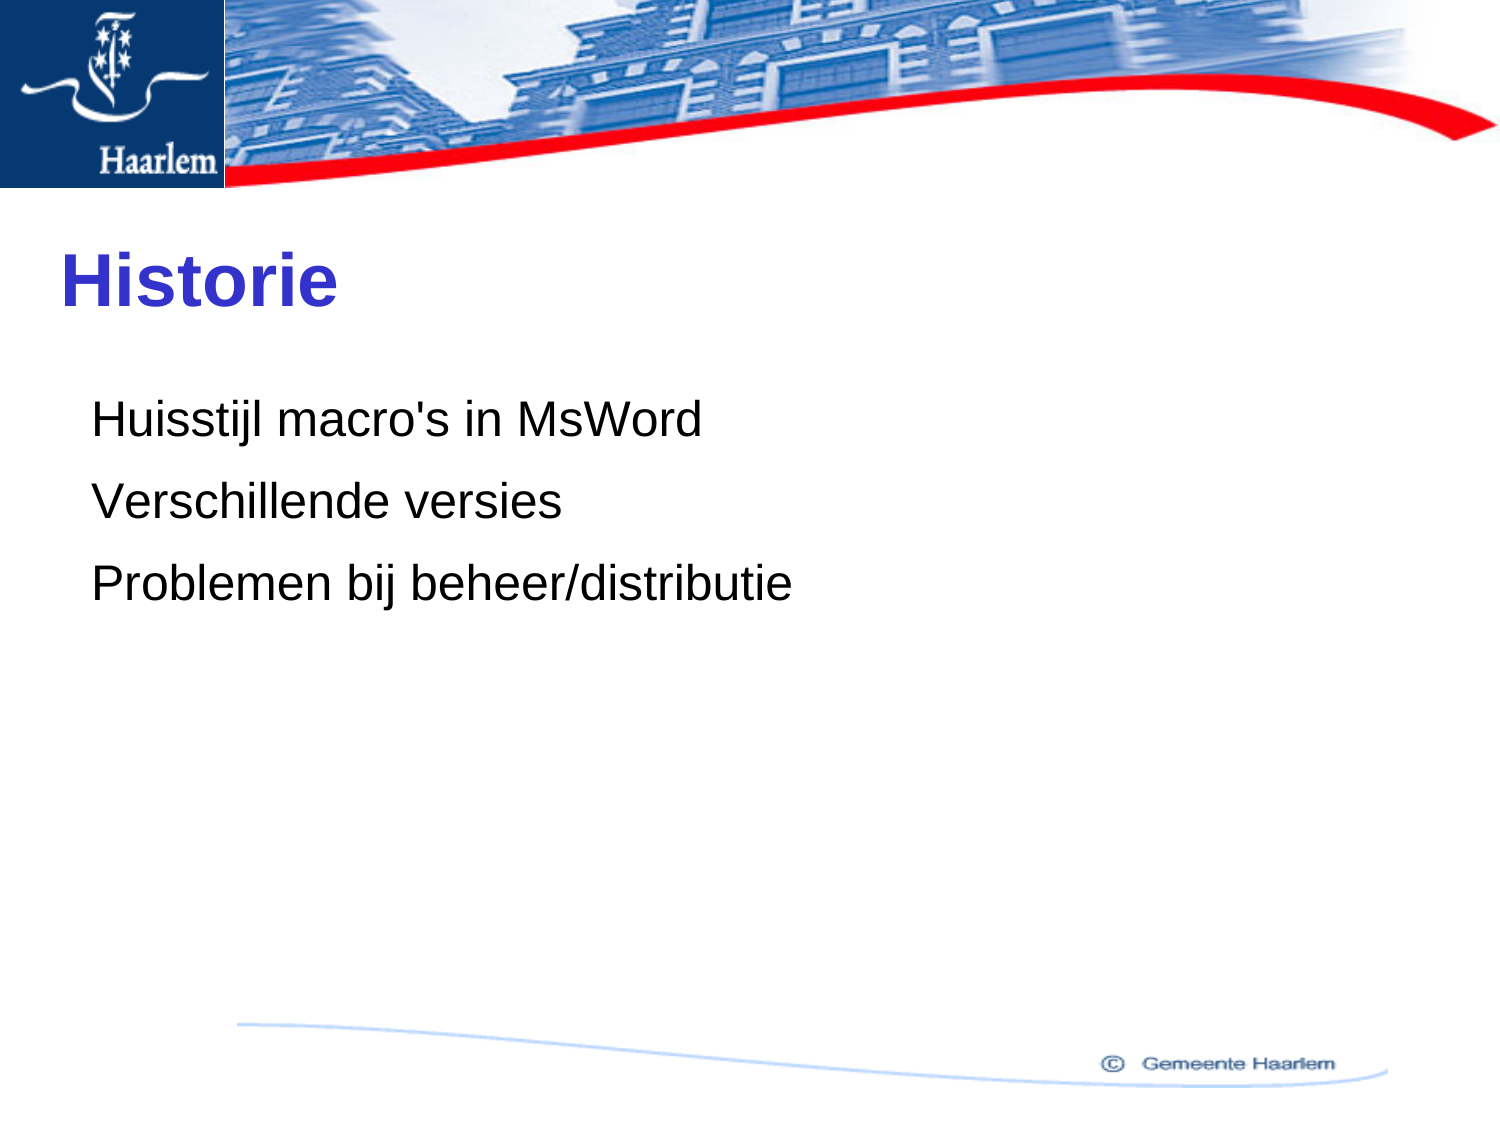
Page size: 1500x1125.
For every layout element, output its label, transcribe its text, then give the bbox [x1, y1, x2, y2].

text_box Historie [45, 236, 1388, 330]
picture [0, 0, 224, 188]
picture [225, 0, 1500, 188]
picture [237, 1017, 1388, 1088]
text_box Huisstijl macro's in MsWord Verschillende versies Problemen bij beheer/distributie [62, 387, 1413, 619]
